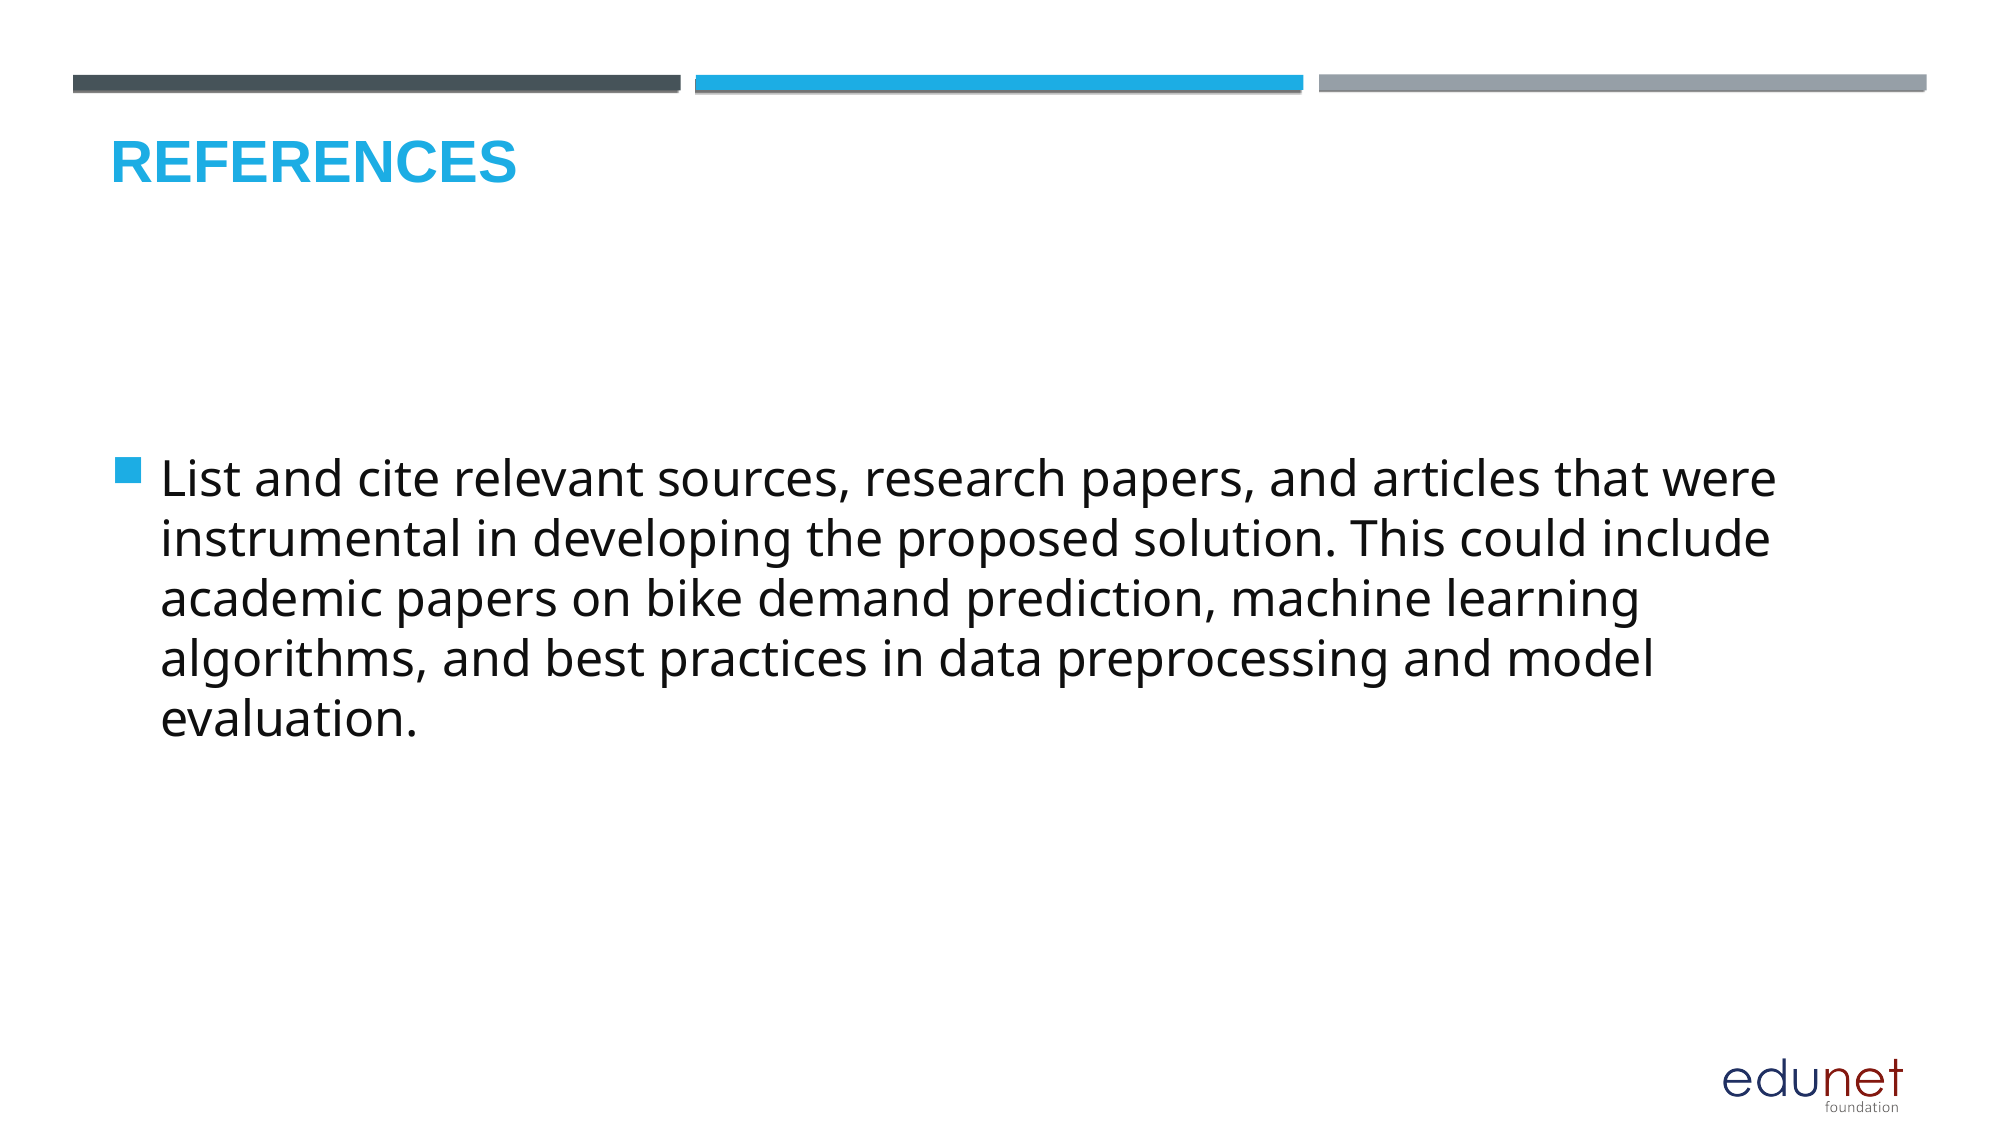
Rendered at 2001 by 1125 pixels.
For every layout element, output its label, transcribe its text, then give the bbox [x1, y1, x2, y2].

picture [1719, 1056, 1905, 1116]
title References [95, 115, 1905, 203]
list List and cite relevant sources, research papers, and articles that were instrumental in developing the proposed solution. This could include academic papers on bike demand prediction, machine learning algorithms, and best practices in data preprocessing and model evaluation. [95, 213, 1905, 981]
